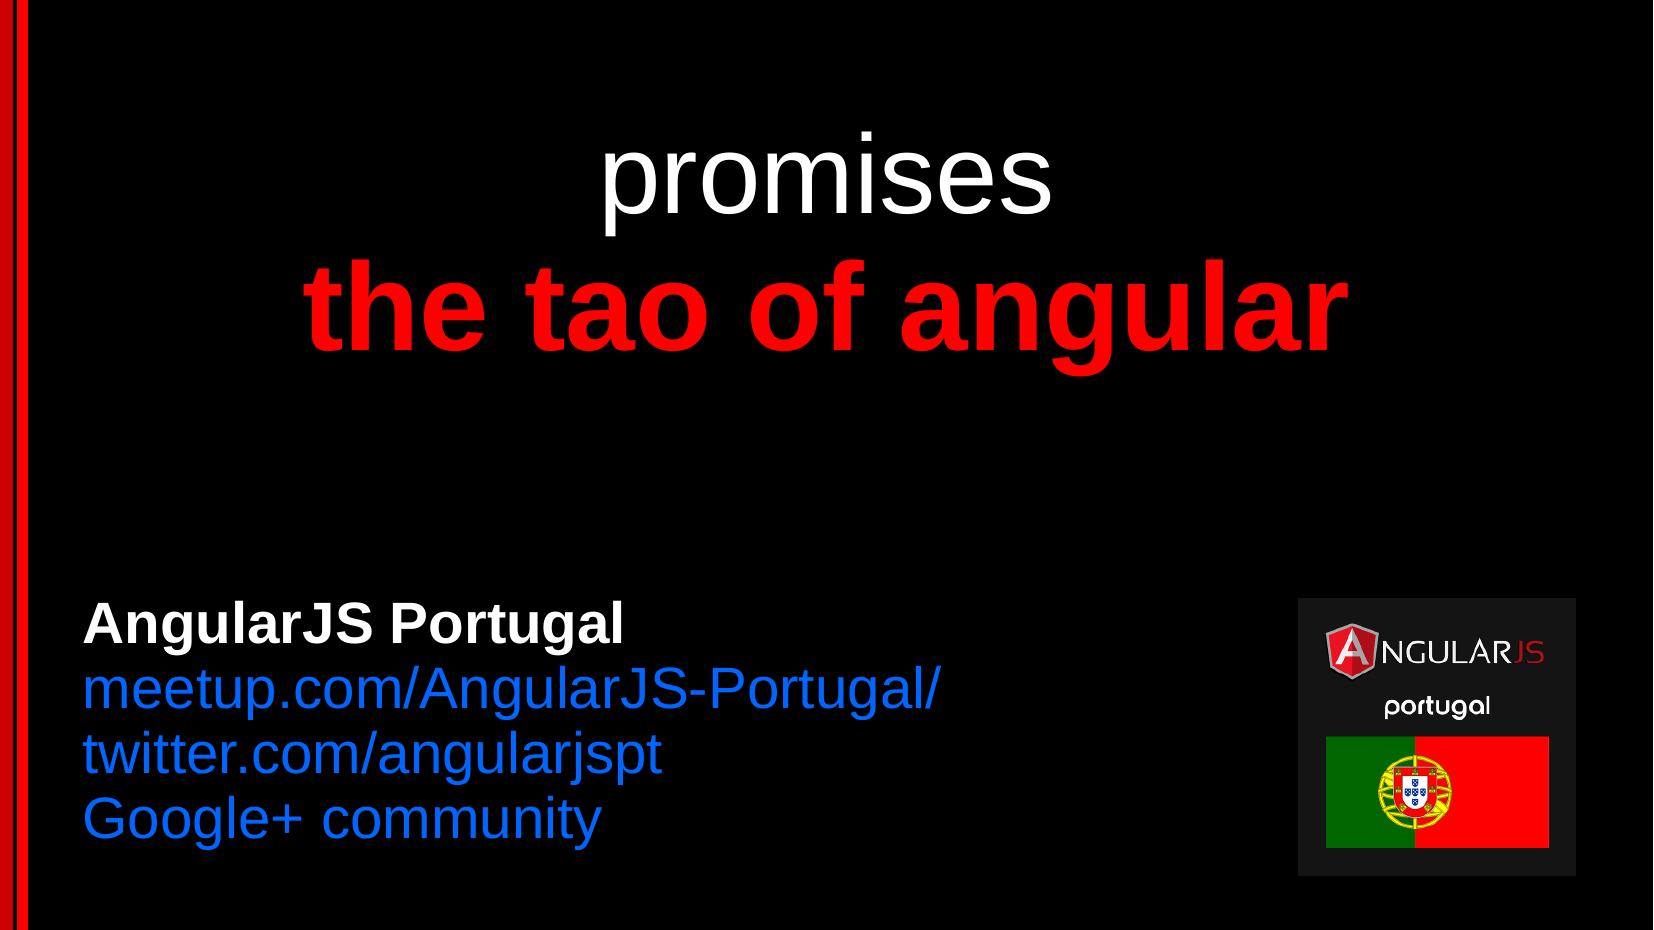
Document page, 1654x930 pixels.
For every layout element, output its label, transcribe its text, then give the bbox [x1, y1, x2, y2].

subtitle promises the tao of angular AngularJS Portugal meetup.com/AngularJS-Portugal/ twitter.com/angularjspt Google+ community [82, 103, 1571, 860]
picture [1298, 598, 1576, 876]
